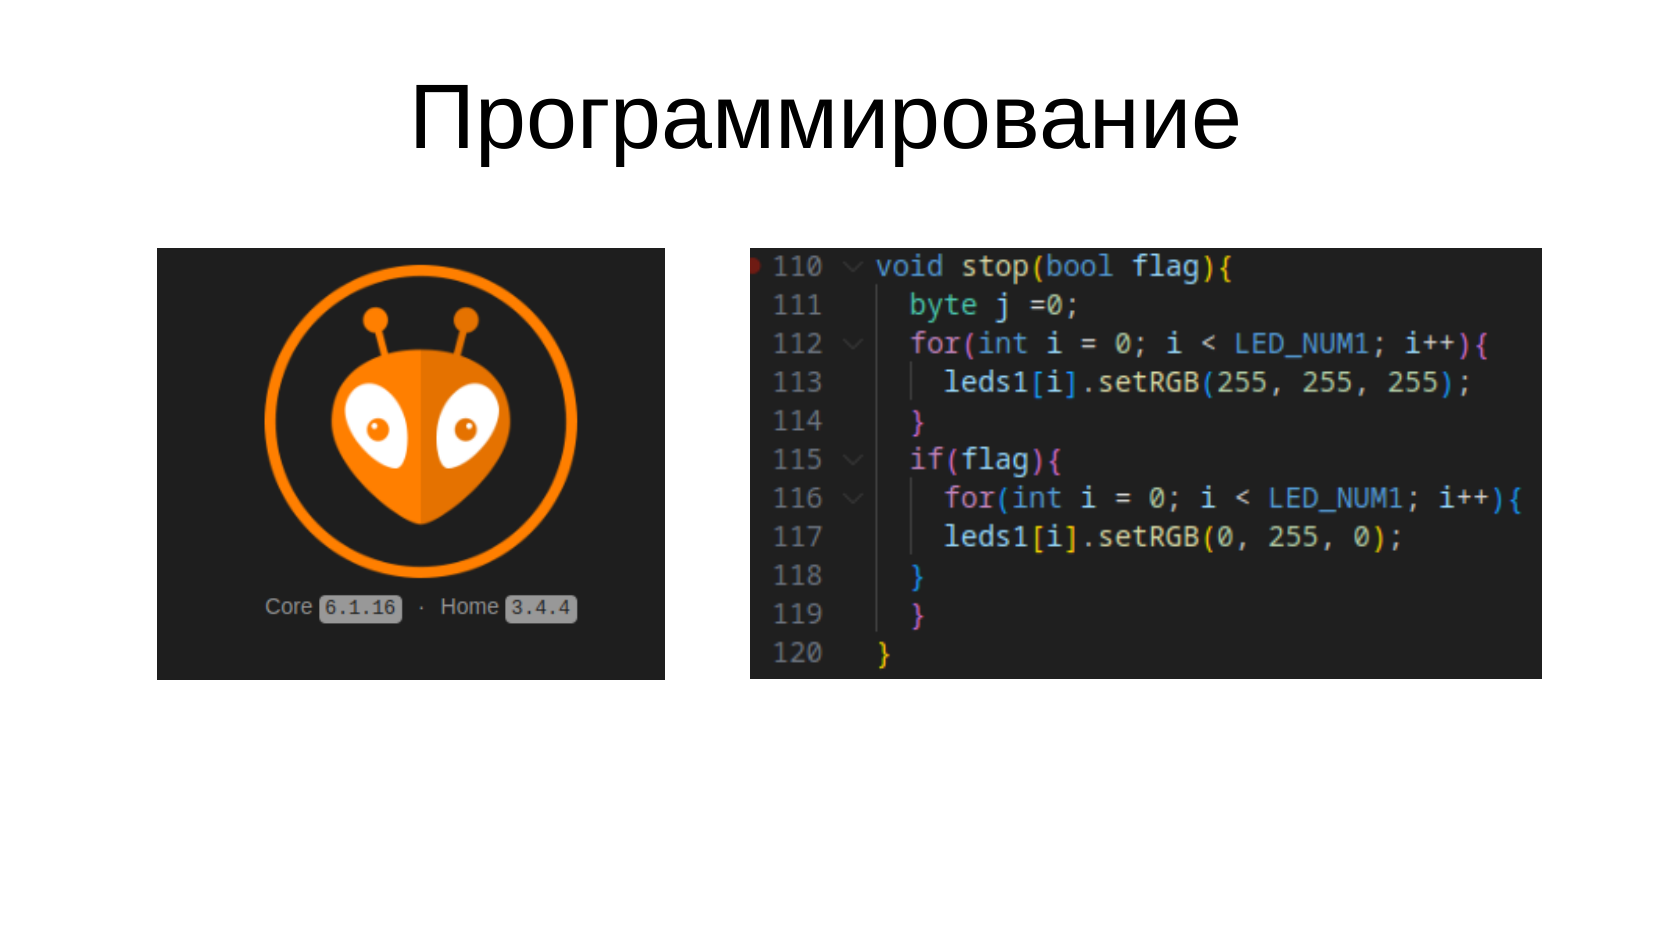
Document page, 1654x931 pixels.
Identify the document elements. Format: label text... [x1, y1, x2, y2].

picture [157, 248, 665, 680]
title Программирование [82, 36, 1571, 193]
picture [750, 248, 1542, 679]
